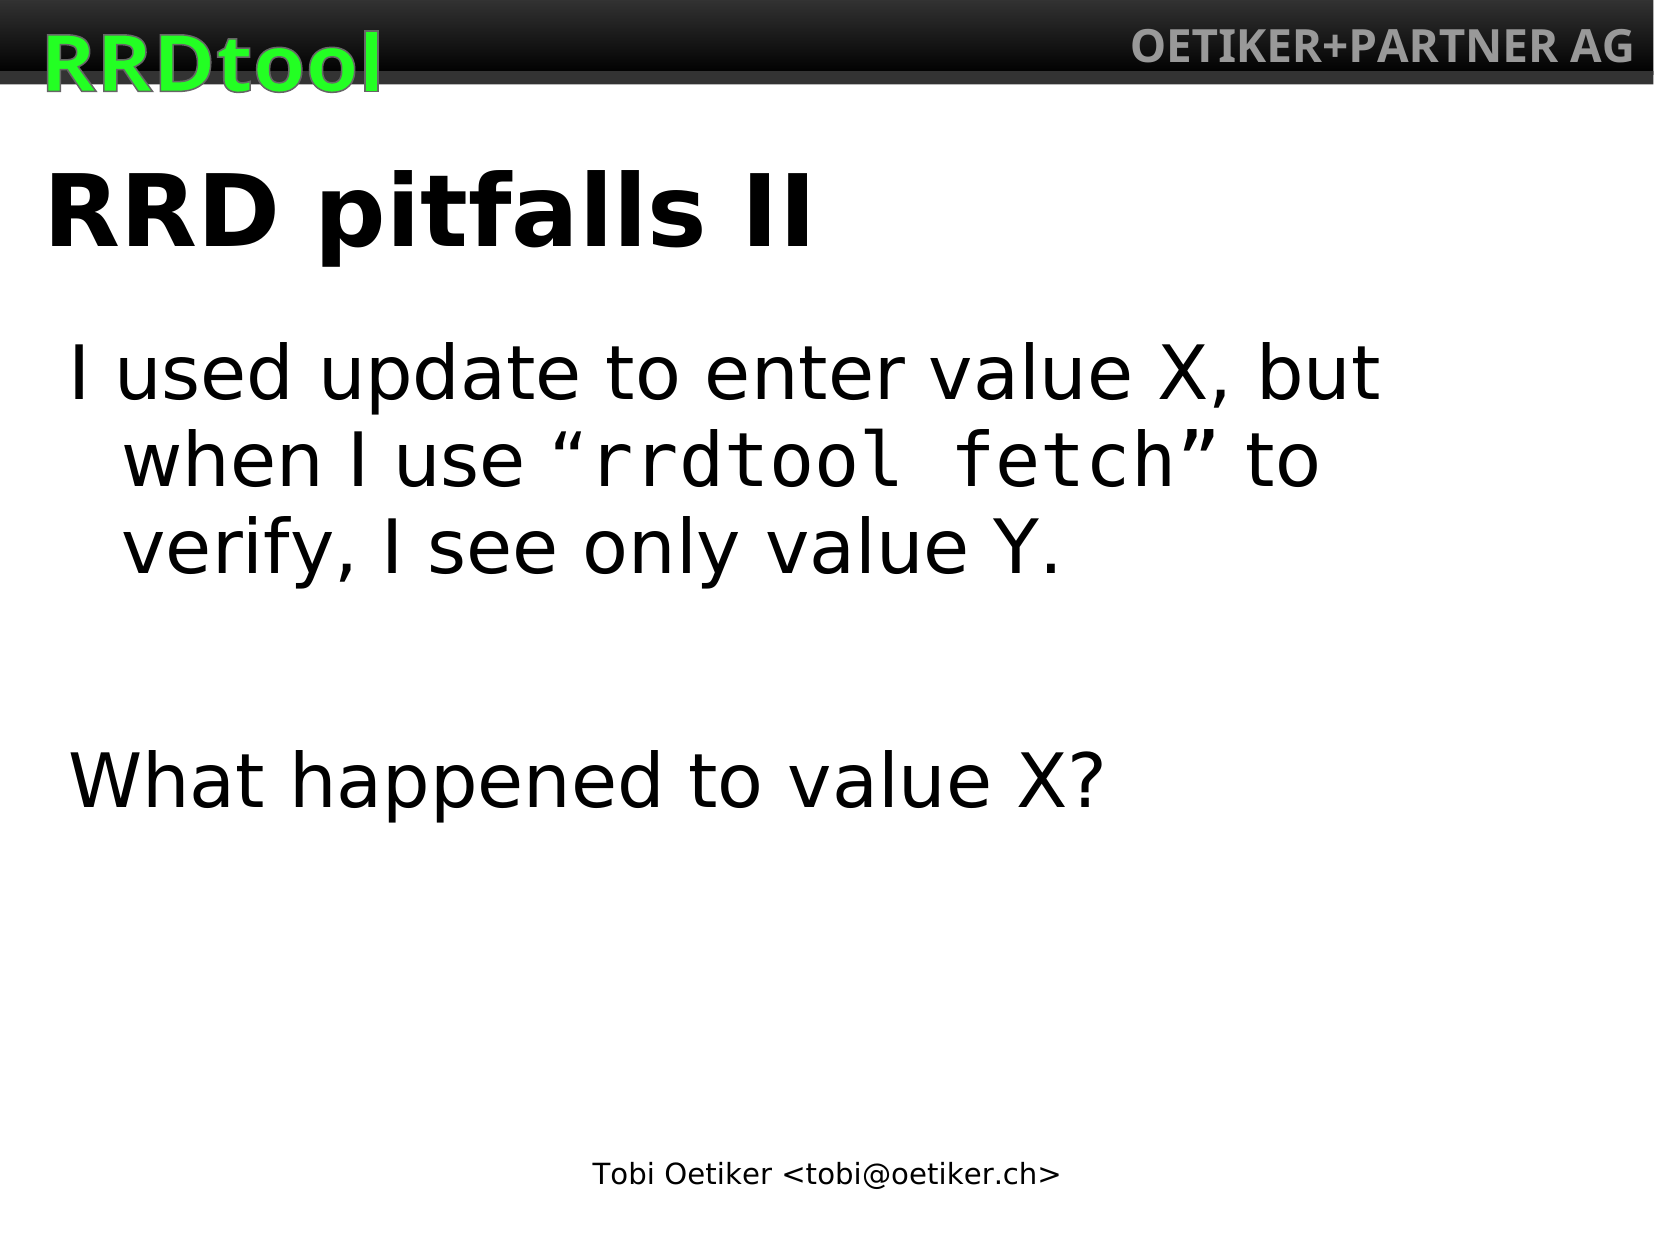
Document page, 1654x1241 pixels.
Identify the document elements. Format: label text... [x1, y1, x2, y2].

title RRD pitfalls II [43, 137, 1582, 287]
list I used update to enter value X, but when I use “rrdtool fetch” to verify, I see only value Y. What happened to value X? [50, 329, 1571, 1099]
